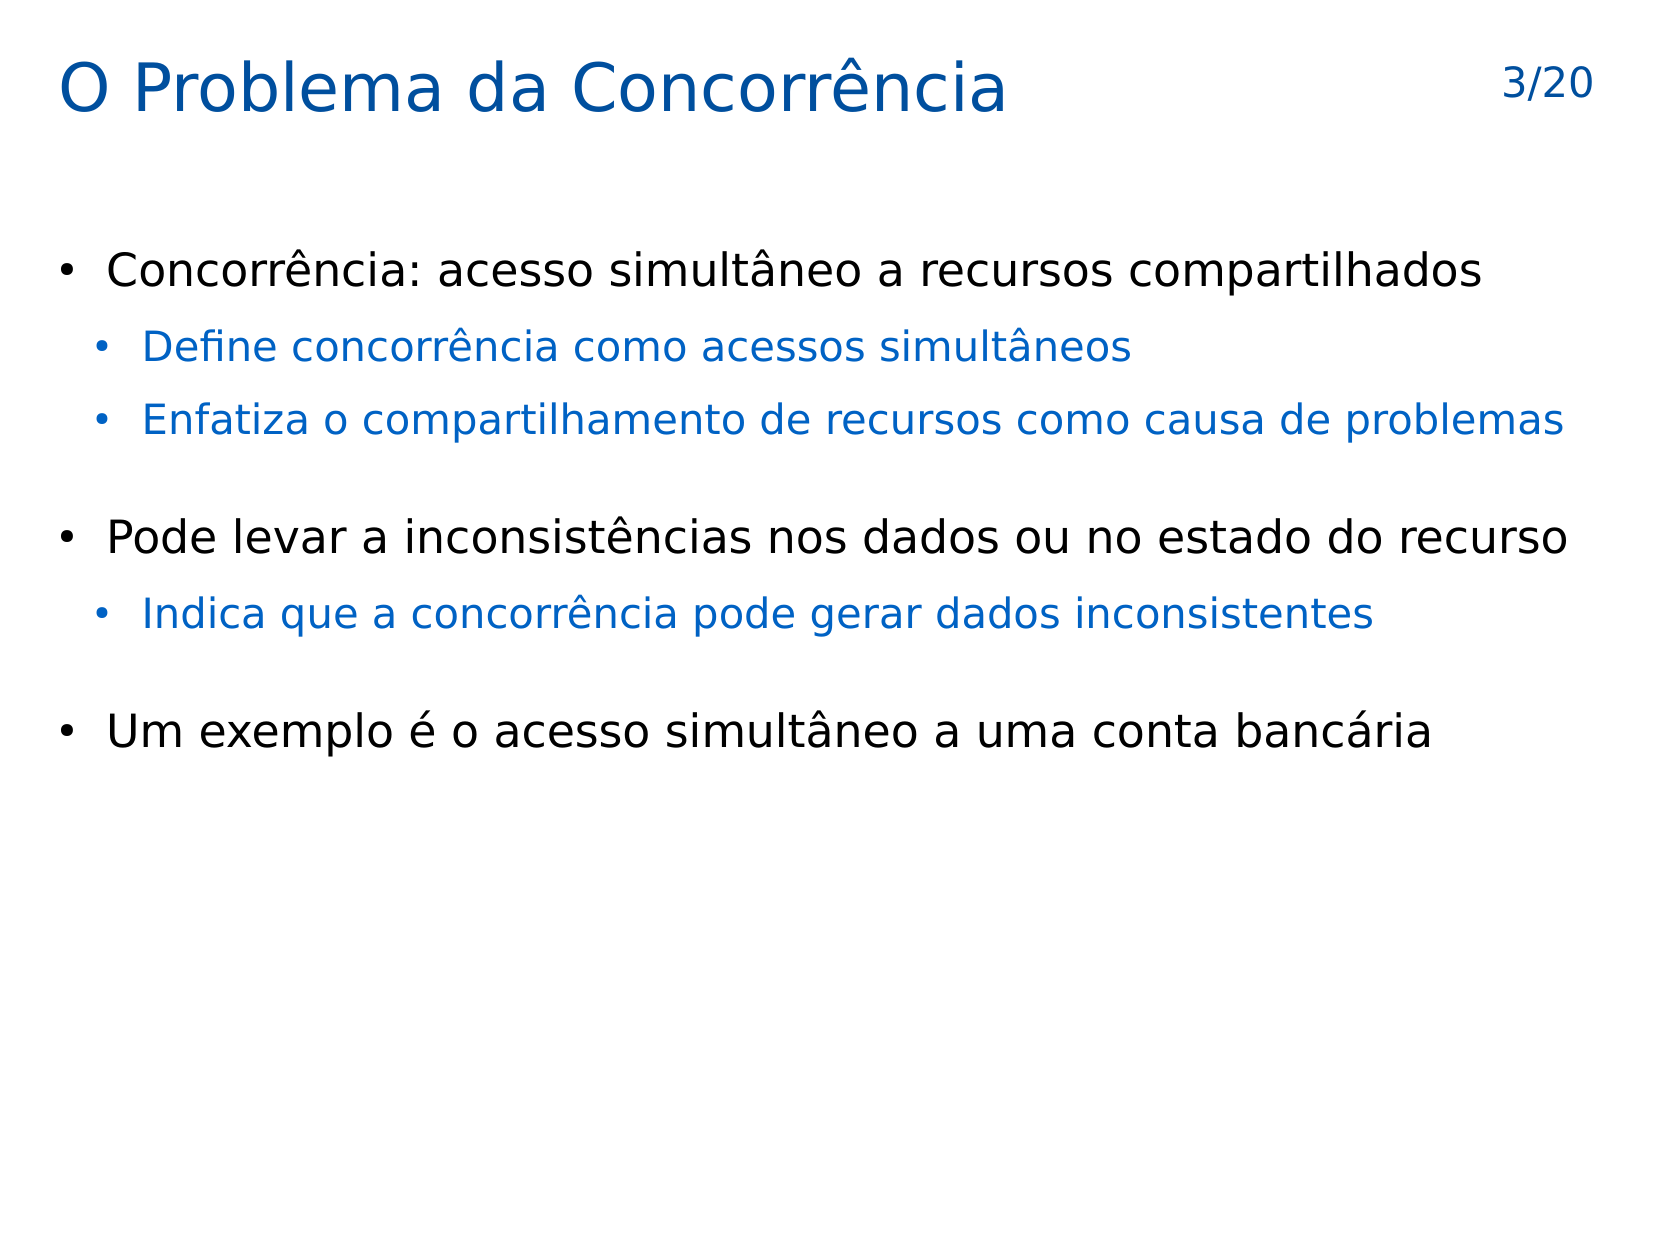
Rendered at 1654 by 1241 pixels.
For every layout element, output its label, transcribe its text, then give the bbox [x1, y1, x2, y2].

list Concorrência: acesso simultâneo a recursos compartilhados Define concorrência como acessos simultâneos Enfatiza o compartilhamento de recursos como causa de problemas Pode levar a inconsistências nos dados ou no estado do recurso Indica que a concorrência pode gerar dados inconsistentes Um exemplo é o acesso simultâneo a uma conta bancária [59, 236, 1595, 1211]
title O Problema da Concorrência [59, 29, 1625, 148]
